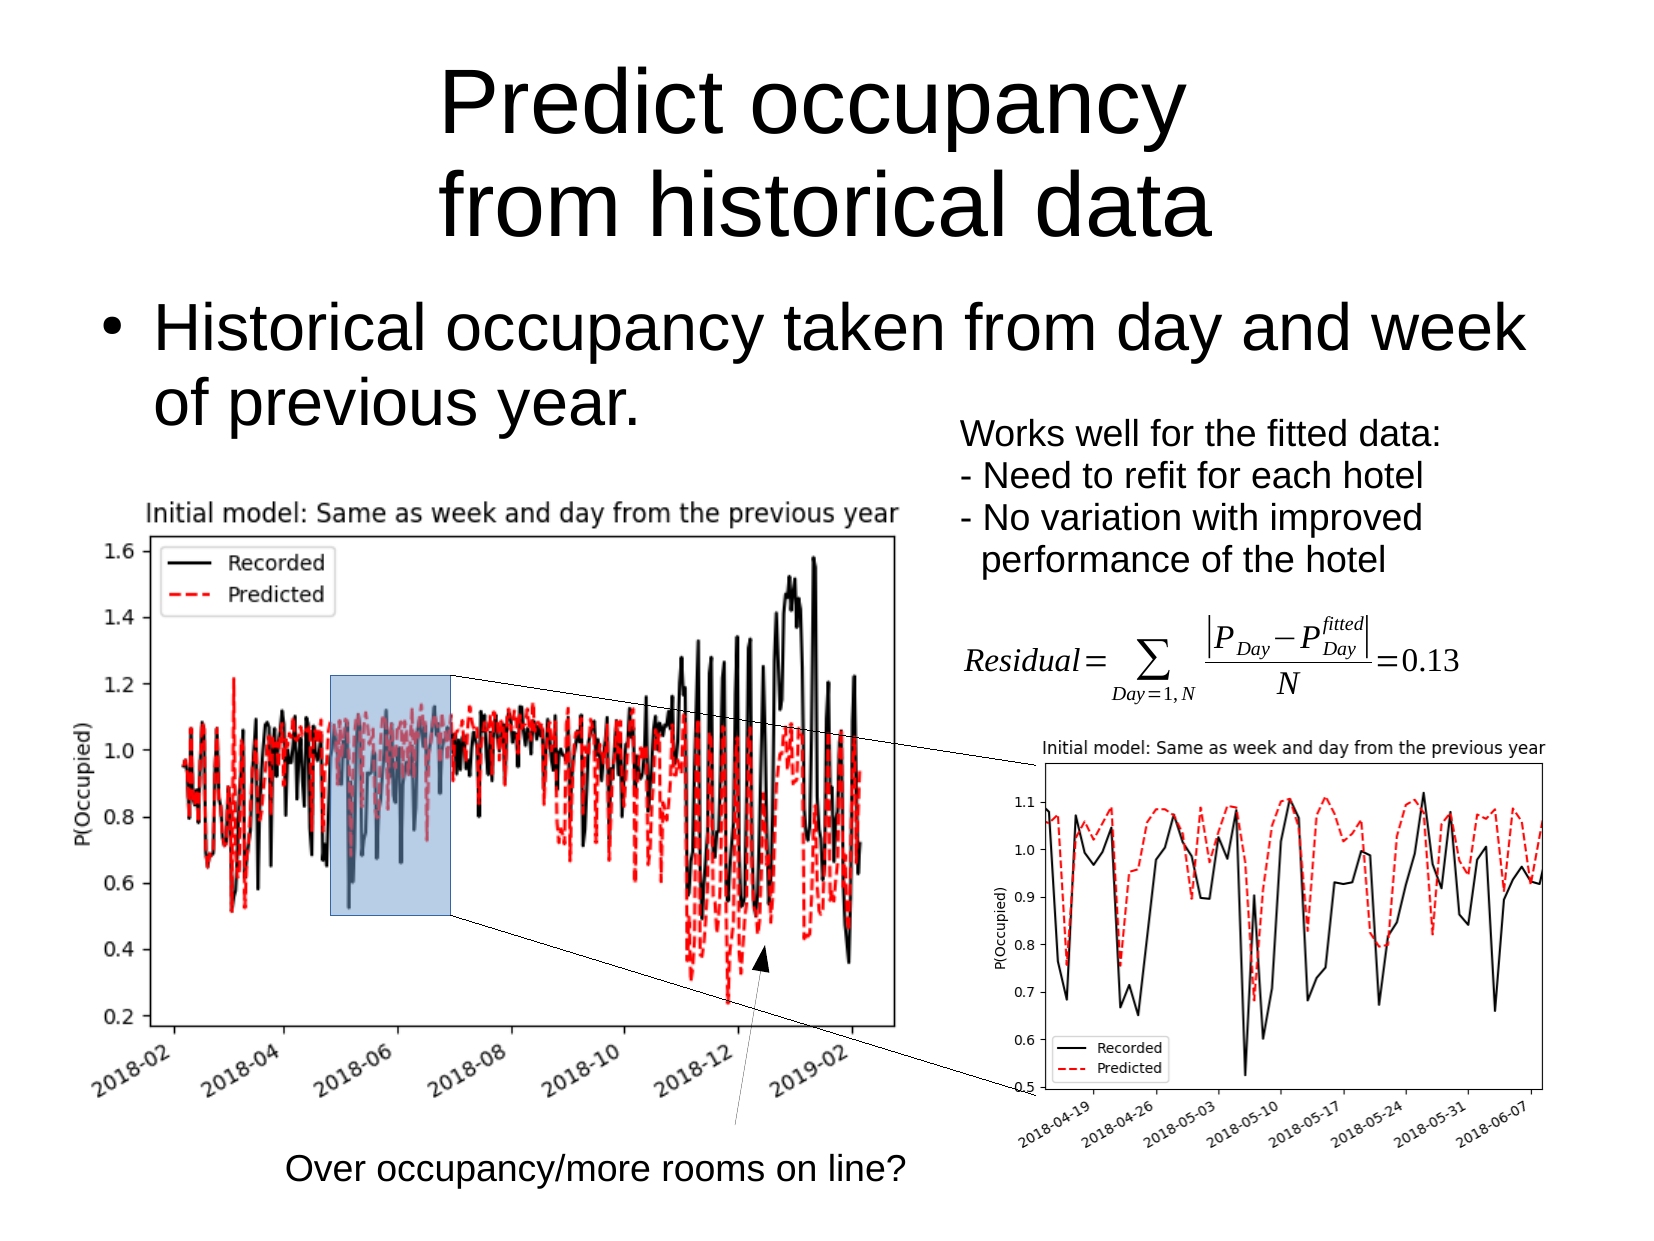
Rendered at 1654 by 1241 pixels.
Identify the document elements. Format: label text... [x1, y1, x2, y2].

list Historical occupancy taken from day and week of previous year. [82, 290, 1571, 705]
chart [956, 613, 1467, 706]
title Predict occupancy from historical data [82, 49, 1571, 257]
text_box [330, 675, 451, 916]
text_box Works well for the fitted data: - Need to refit for each hotel - No variation with improved performance of the hotel [945, 405, 1458, 588]
text_box Over occupancy/more rooms on line? [270, 1140, 922, 1197]
picture [30, 449, 1606, 1186]
